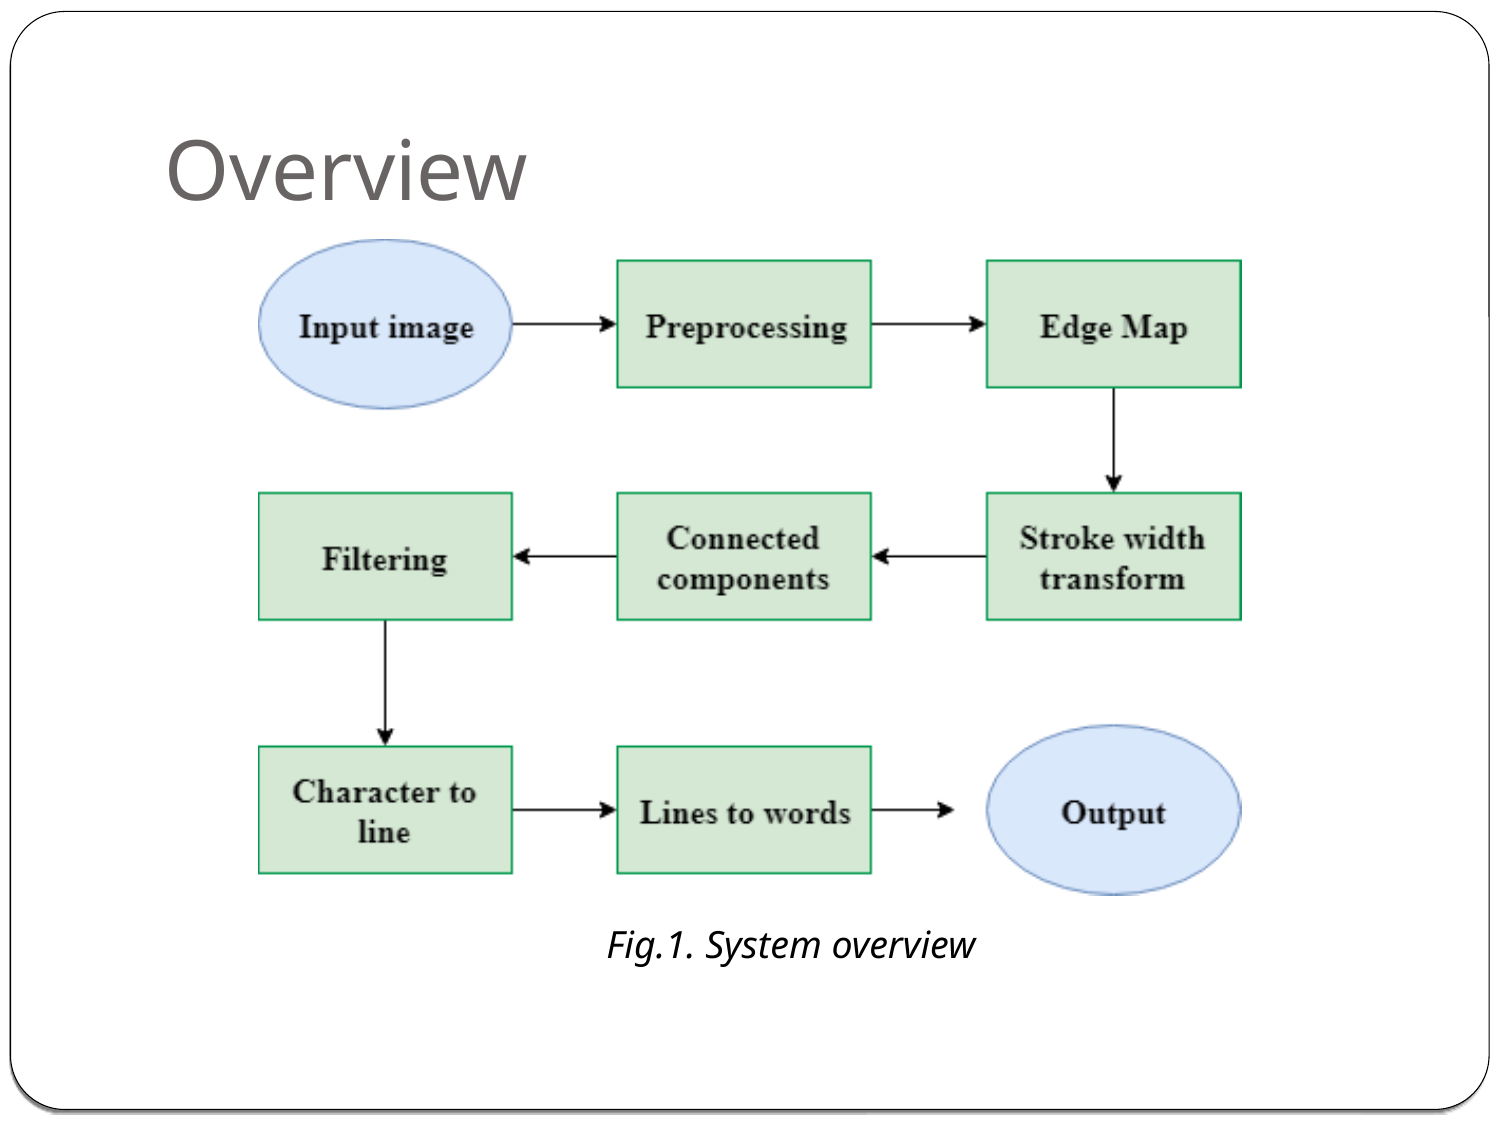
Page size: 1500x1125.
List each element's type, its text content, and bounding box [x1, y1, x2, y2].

picture [258, 239, 1242, 896]
title Overview [150, 45, 1425, 233]
text_box Fig.1. System overview [515, 913, 1067, 974]
